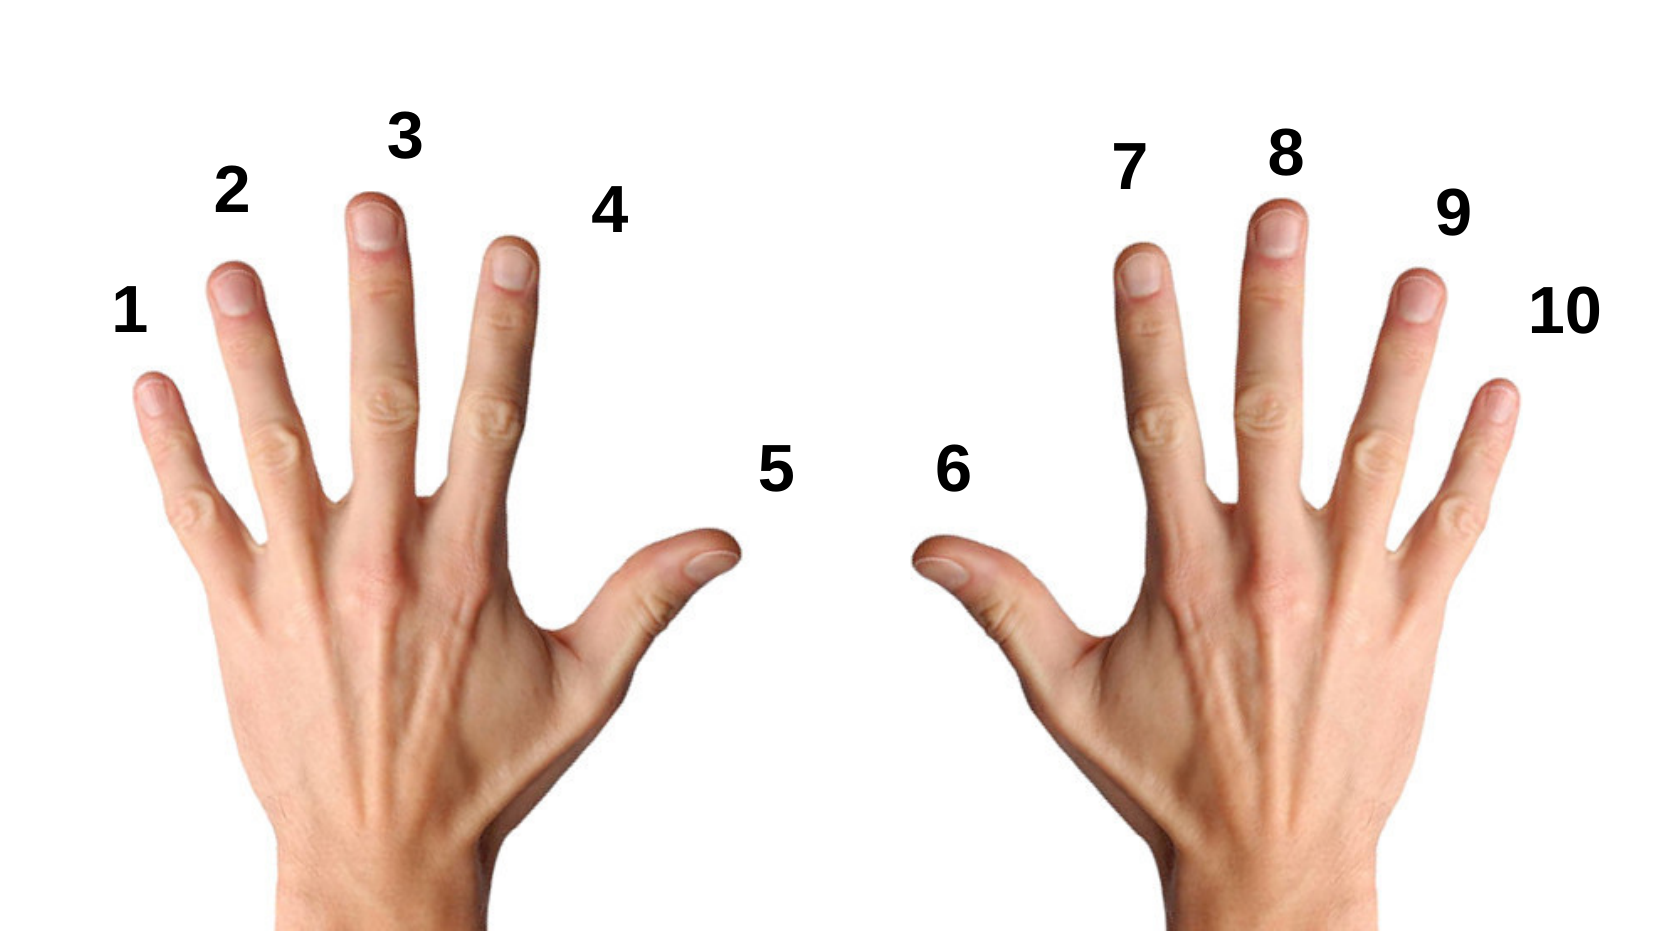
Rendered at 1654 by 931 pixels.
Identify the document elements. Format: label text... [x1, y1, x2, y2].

text_box 6 [866, 423, 1043, 513]
text_box 1 [41, 264, 219, 354]
text_box 10 [1476, 265, 1654, 356]
text_box 9 [1365, 167, 1543, 258]
text_box 2 [143, 144, 321, 235]
text_box 7 [1041, 122, 1219, 212]
text_box 4 [521, 164, 699, 255]
text_box 5 [687, 423, 866, 513]
text_box 3 [316, 90, 494, 181]
picture [131, 191, 1523, 931]
text_box 8 [1197, 107, 1375, 198]
